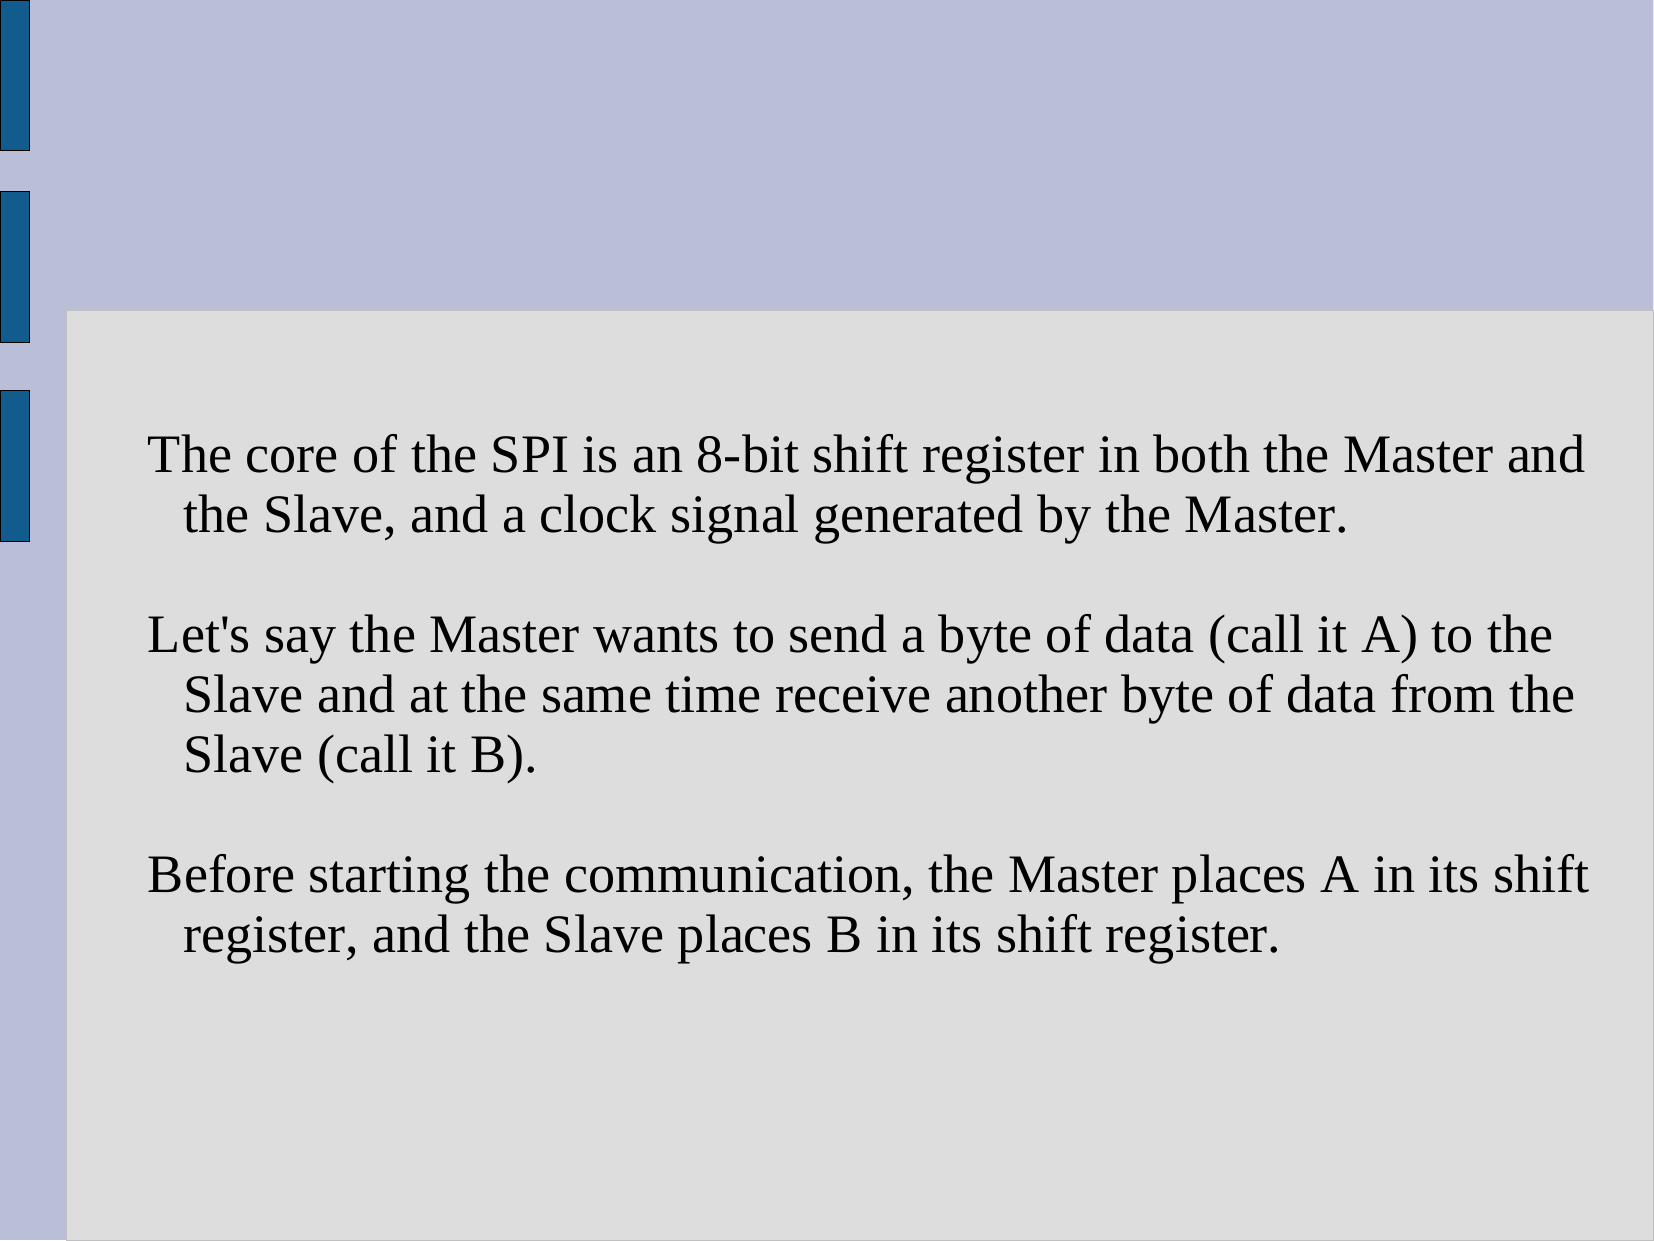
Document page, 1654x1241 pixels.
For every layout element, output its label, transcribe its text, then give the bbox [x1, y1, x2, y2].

subtitle The core of the SPI is an 8-bit shift register in both the Master and the Slave, and a clock signal generated by the Master. Let's say the Master wants to send a byte of data (call it A) to the Slave and at the same time receive another byte of data from the Slave (call it B). Before starting the communication, the Master places A in its shift register, and the Slave places B in its shift register. [112, 337, 1601, 1051]
